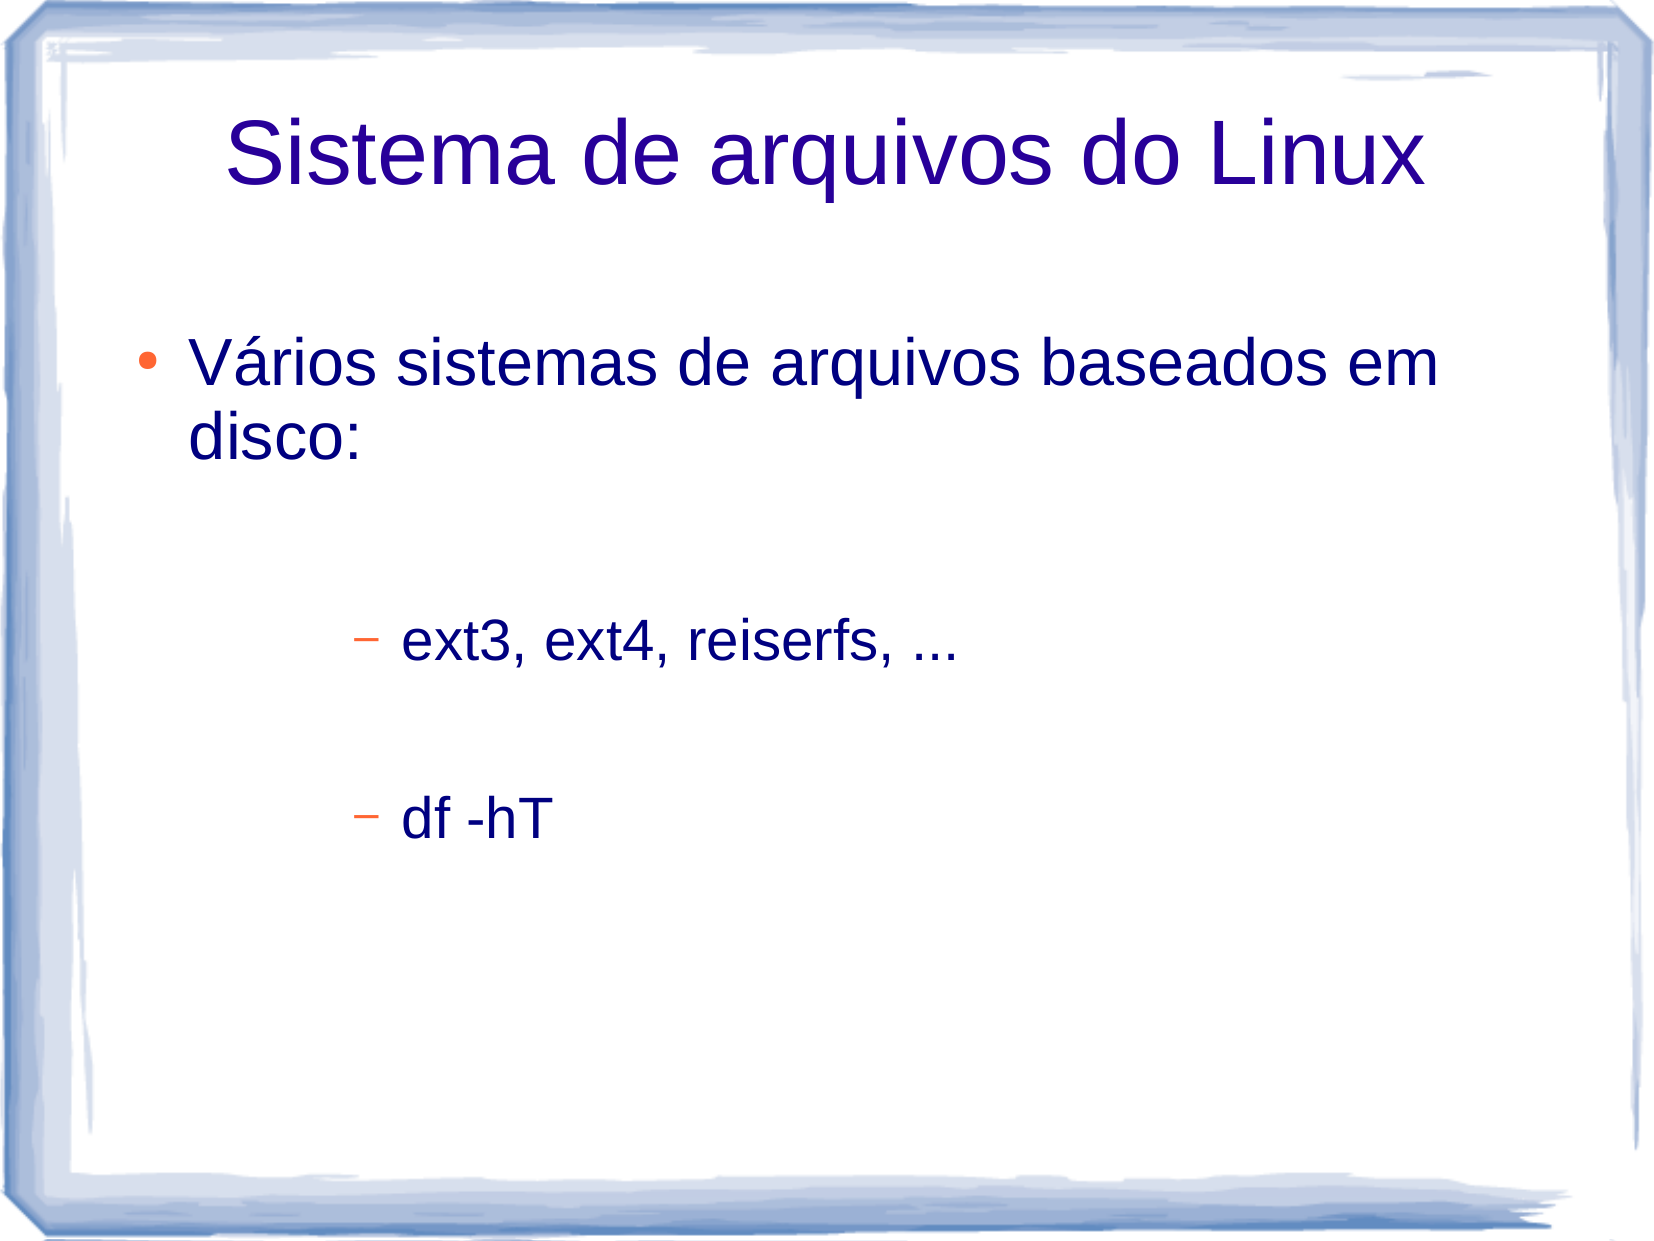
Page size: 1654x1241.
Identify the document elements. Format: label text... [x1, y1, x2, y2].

picture [0, 0, 1654, 1241]
title Sistema de arquivos do Linux [82, 49, 1571, 257]
list Vários sistemas de arquivos baseados em disco: ext3, ext4, reiserfs, ... df -hT [118, 324, 1571, 1045]
